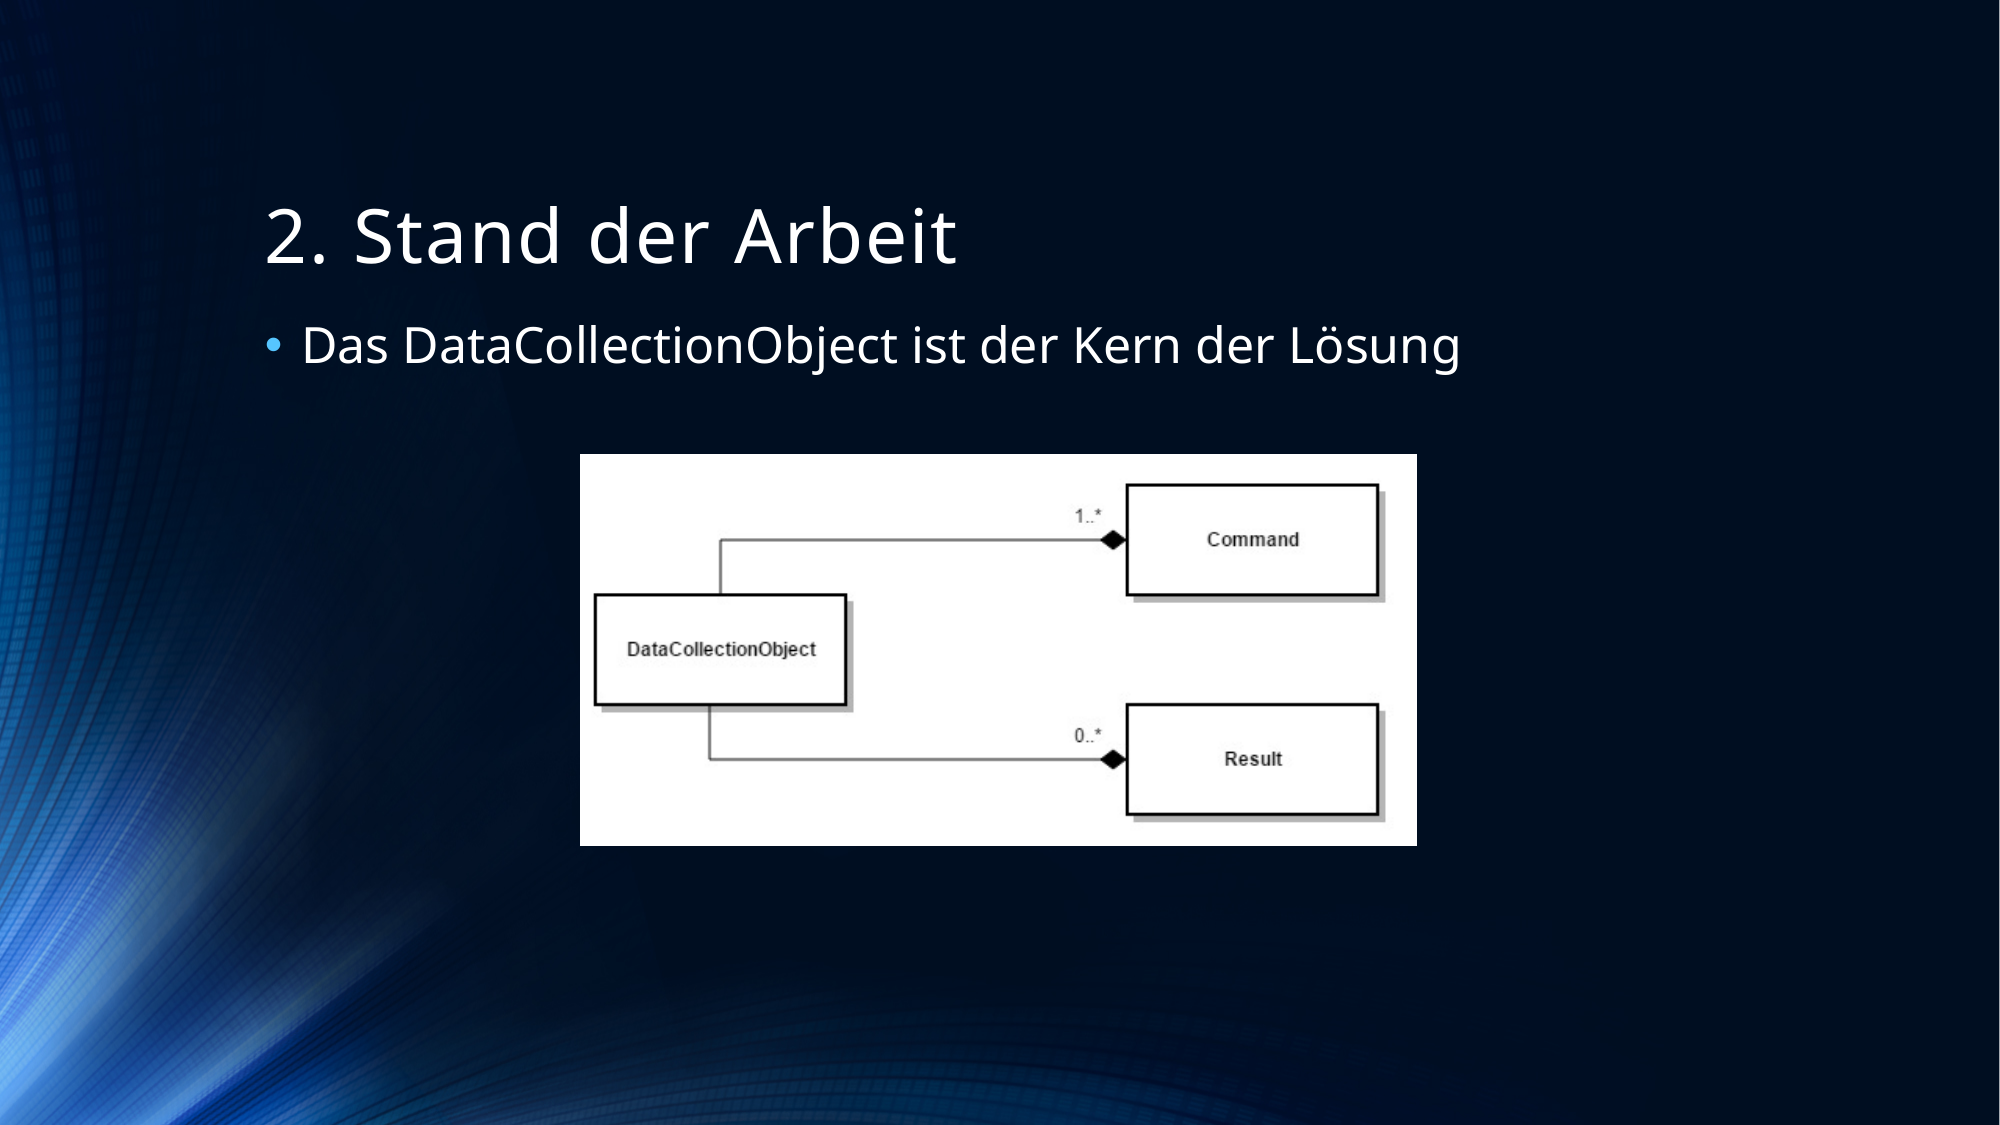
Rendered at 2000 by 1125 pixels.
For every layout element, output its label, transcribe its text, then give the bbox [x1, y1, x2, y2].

title 2. Stand der Arbeit [249, 62, 1750, 288]
list Das DataCollectionObject ist der Kern der Lösung [249, 312, 1749, 988]
picture [580, 454, 1417, 846]
